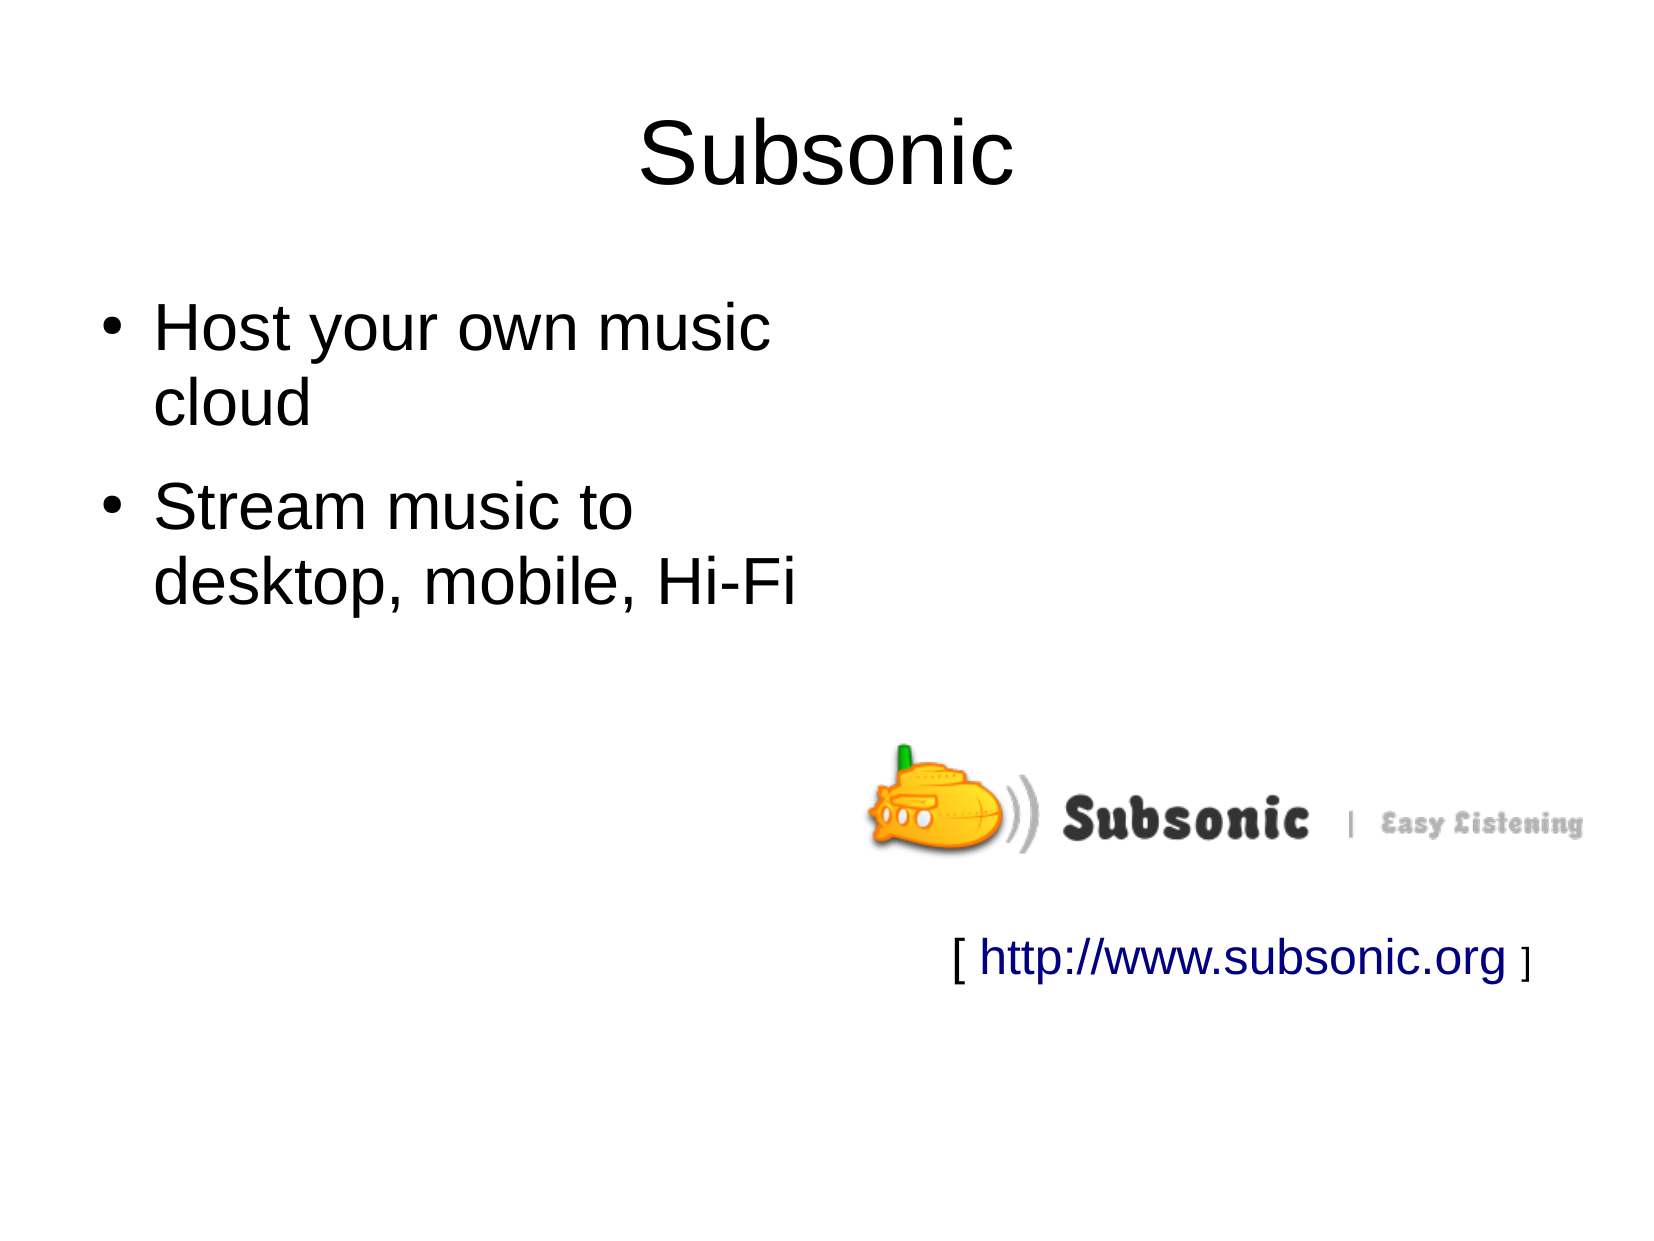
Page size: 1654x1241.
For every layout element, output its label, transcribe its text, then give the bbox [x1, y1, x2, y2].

list Host your own music cloud Stream music to desktop, mobile, Hi-Fi [82, 290, 851, 1010]
text_box [ http://www.subsonic.org ] [936, 921, 1548, 993]
picture [835, 719, 1583, 875]
title Subsonic [82, 49, 1571, 257]
